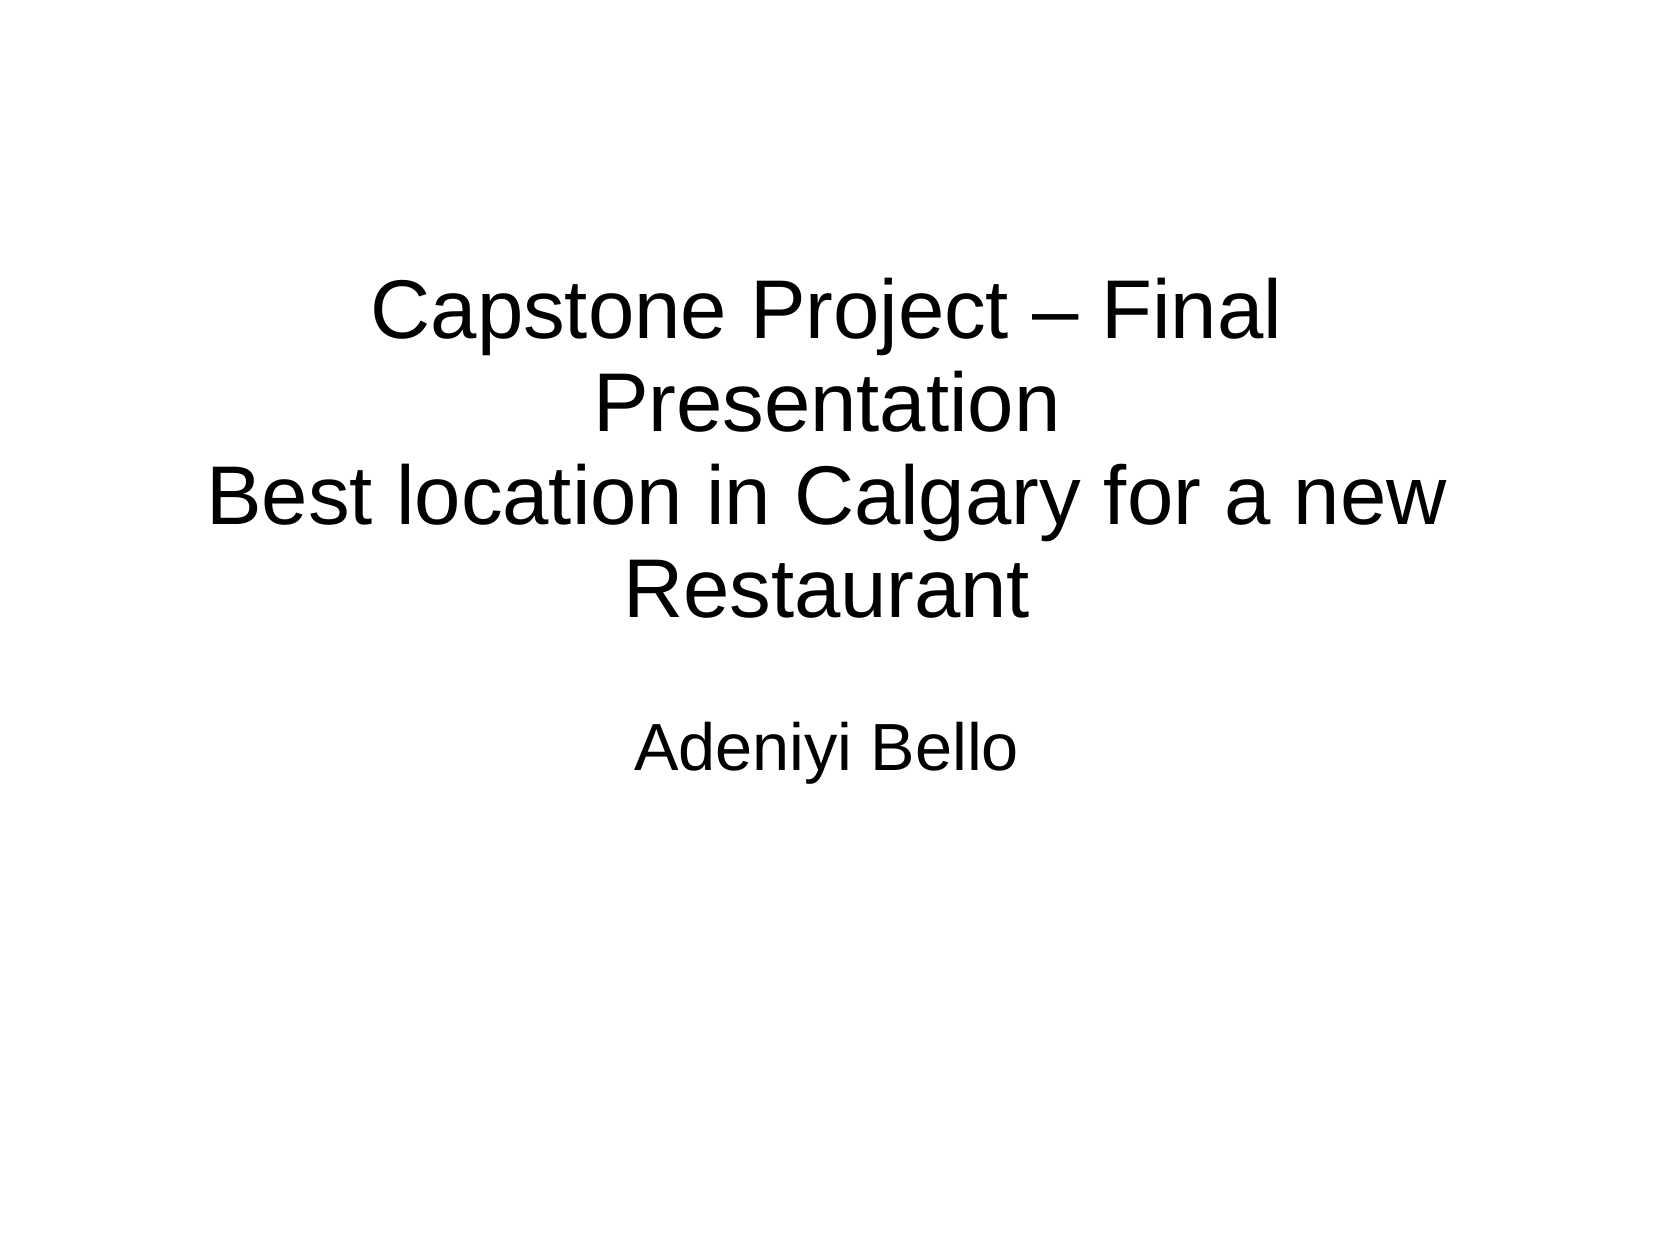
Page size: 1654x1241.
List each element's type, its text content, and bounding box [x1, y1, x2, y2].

subtitle Capstone Project – Final Presentation Best location in Calgary for a new Restaurant Adeniyi Bello [82, 114, 1571, 934]
